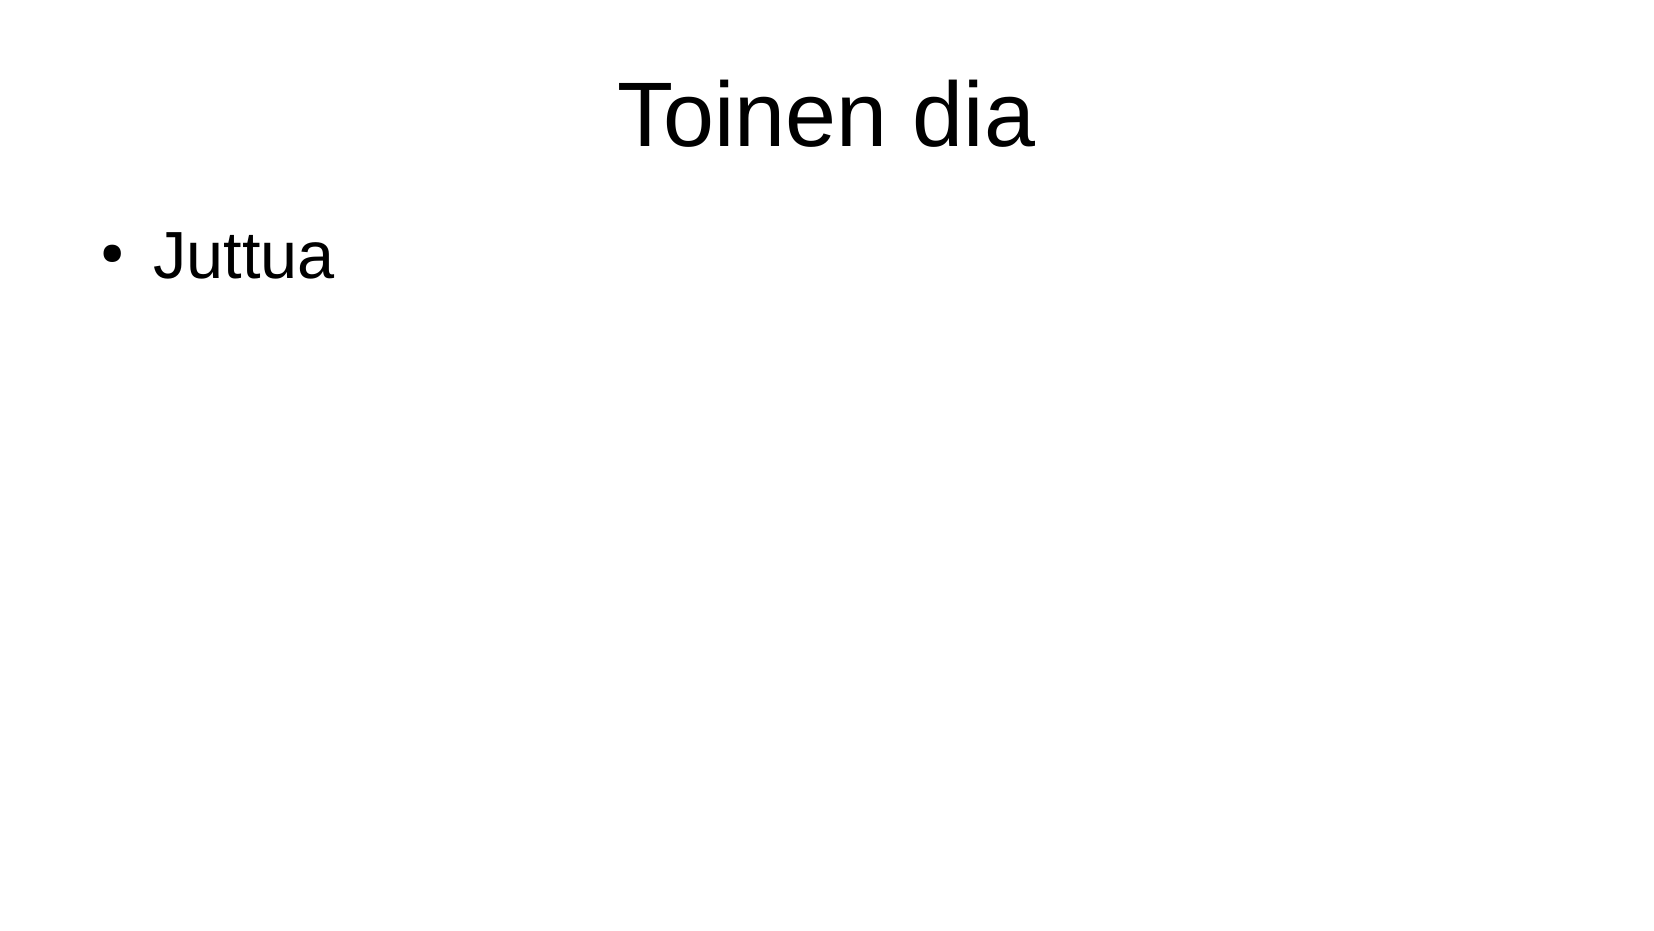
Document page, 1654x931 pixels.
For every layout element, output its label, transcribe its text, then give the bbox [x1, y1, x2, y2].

list Juttua [82, 217, 1571, 758]
title Toinen dia [82, 37, 1571, 193]
